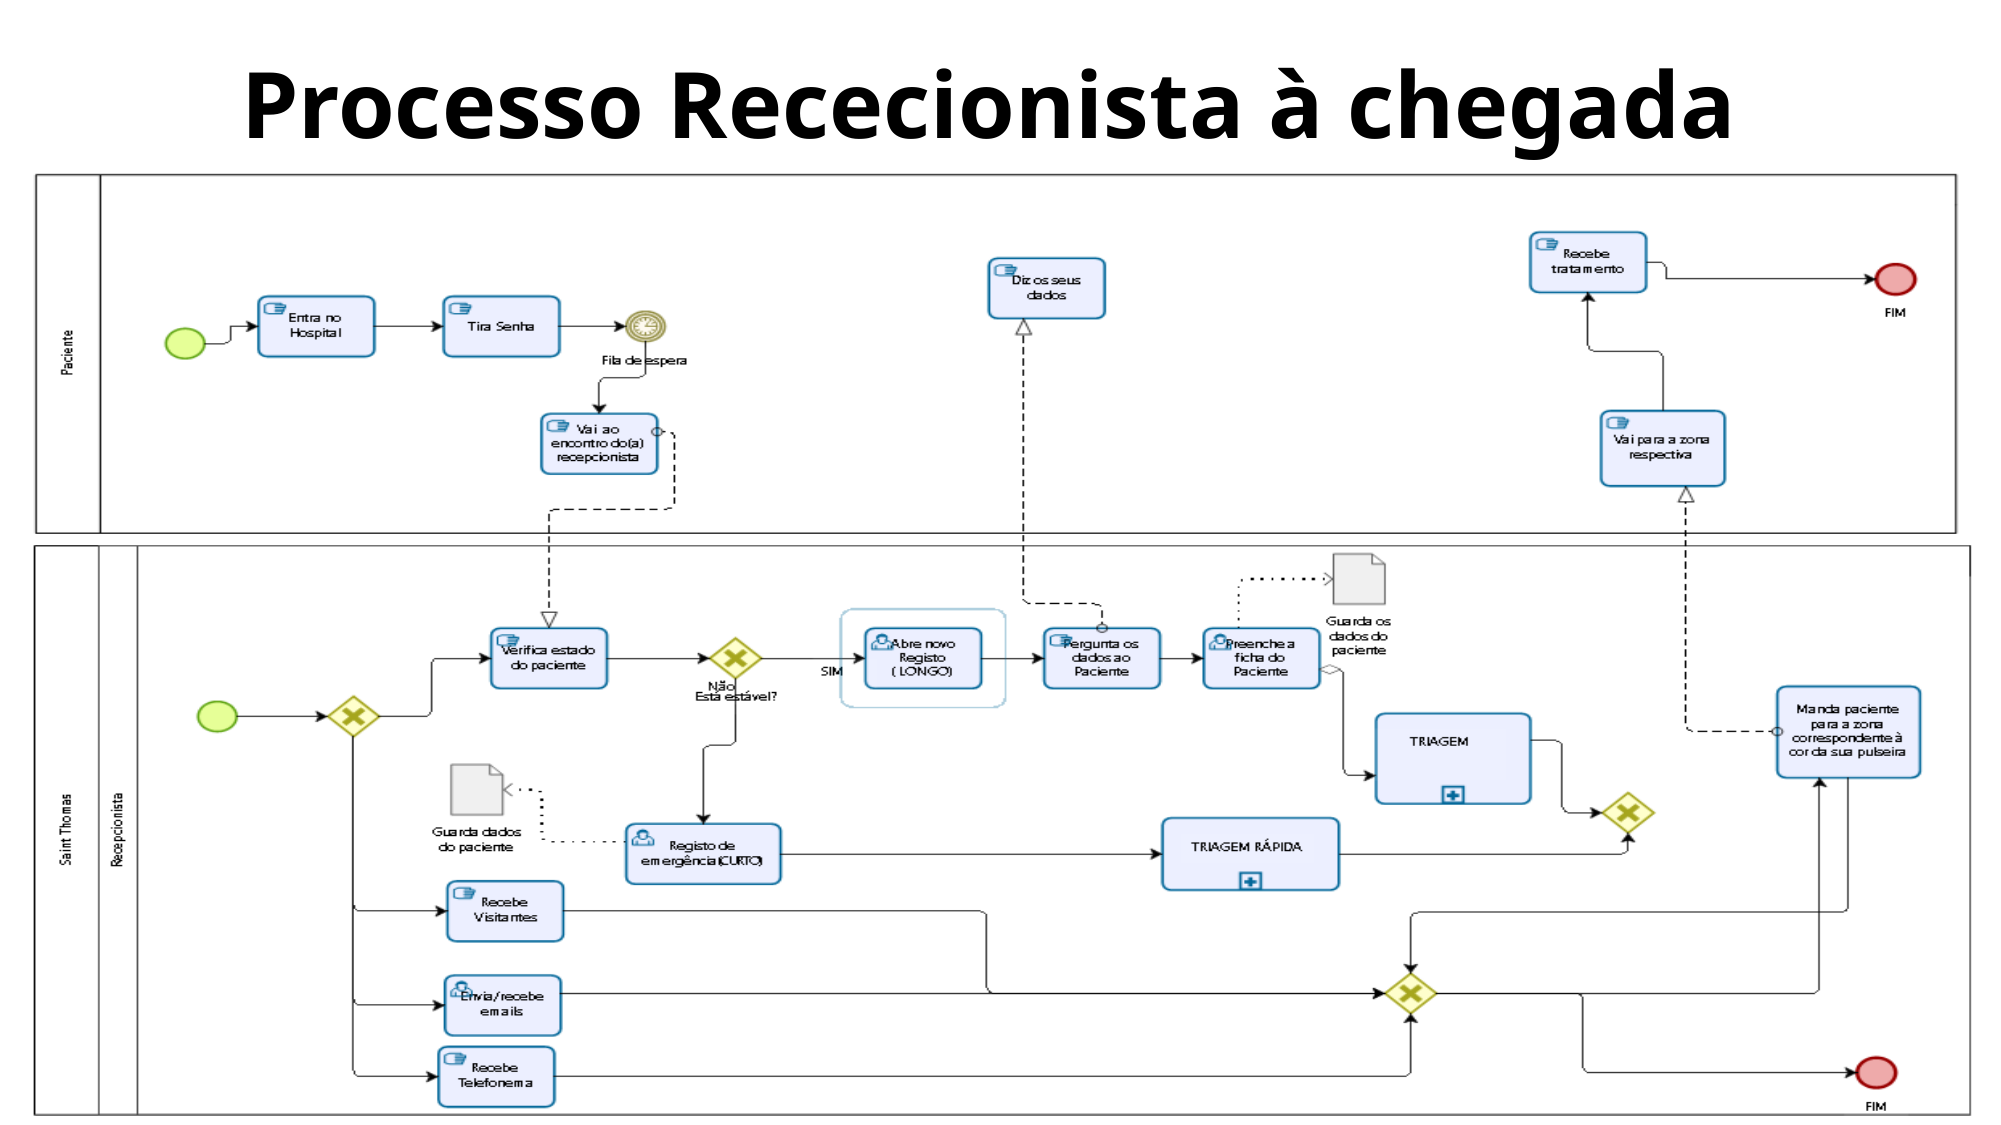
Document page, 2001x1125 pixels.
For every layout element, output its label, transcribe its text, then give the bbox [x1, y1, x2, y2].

picture [18, 169, 1980, 1125]
title Processo Rececionista à chegada [126, 0, 1852, 169]
